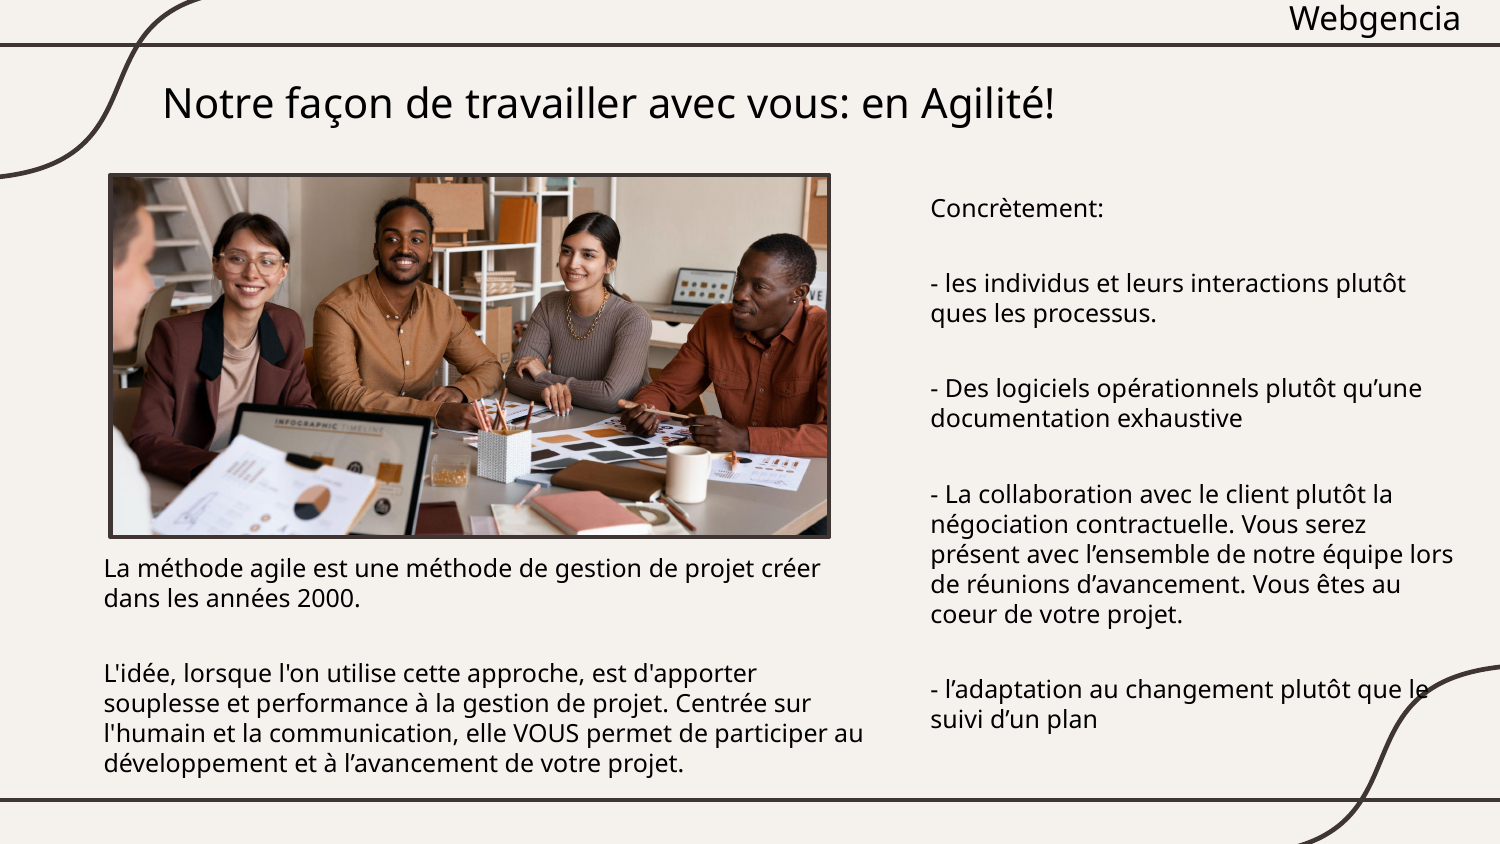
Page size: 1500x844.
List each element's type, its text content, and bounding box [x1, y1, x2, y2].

text_box Webgencia [1250, 0, 1500, 42]
text_box Notre façon de travailler avec vous: en Agilité! [147, 51, 1152, 154]
text_box Concrètement: - les individus et leurs interactions plutôt ques les processus. - Des logiciels opérationnels plutôt qu’une documentation exhaustive - La collaboration avec le client plutôt la négociation contractuelle. Vous serez présent avec l’ensemble de notre équipe lors de réunions d’avancement. Vous êtes au coeur de votre projet. - l’adaptation au changement plutôt que le suivi d’un plan [915, 177, 1477, 502]
picture [112, 177, 827, 535]
text_box La méthode agile est une méthode de gestion de projet créer dans les années 2000. L'idée, lorsque l'on utilise cette approche, est d'apporter souplesse et performance à la gestion de projet. Centrée sur l'humain et la communication, elle VOUS permet de participer au développement et à l’avancement de votre projet. [88, 537, 886, 844]
